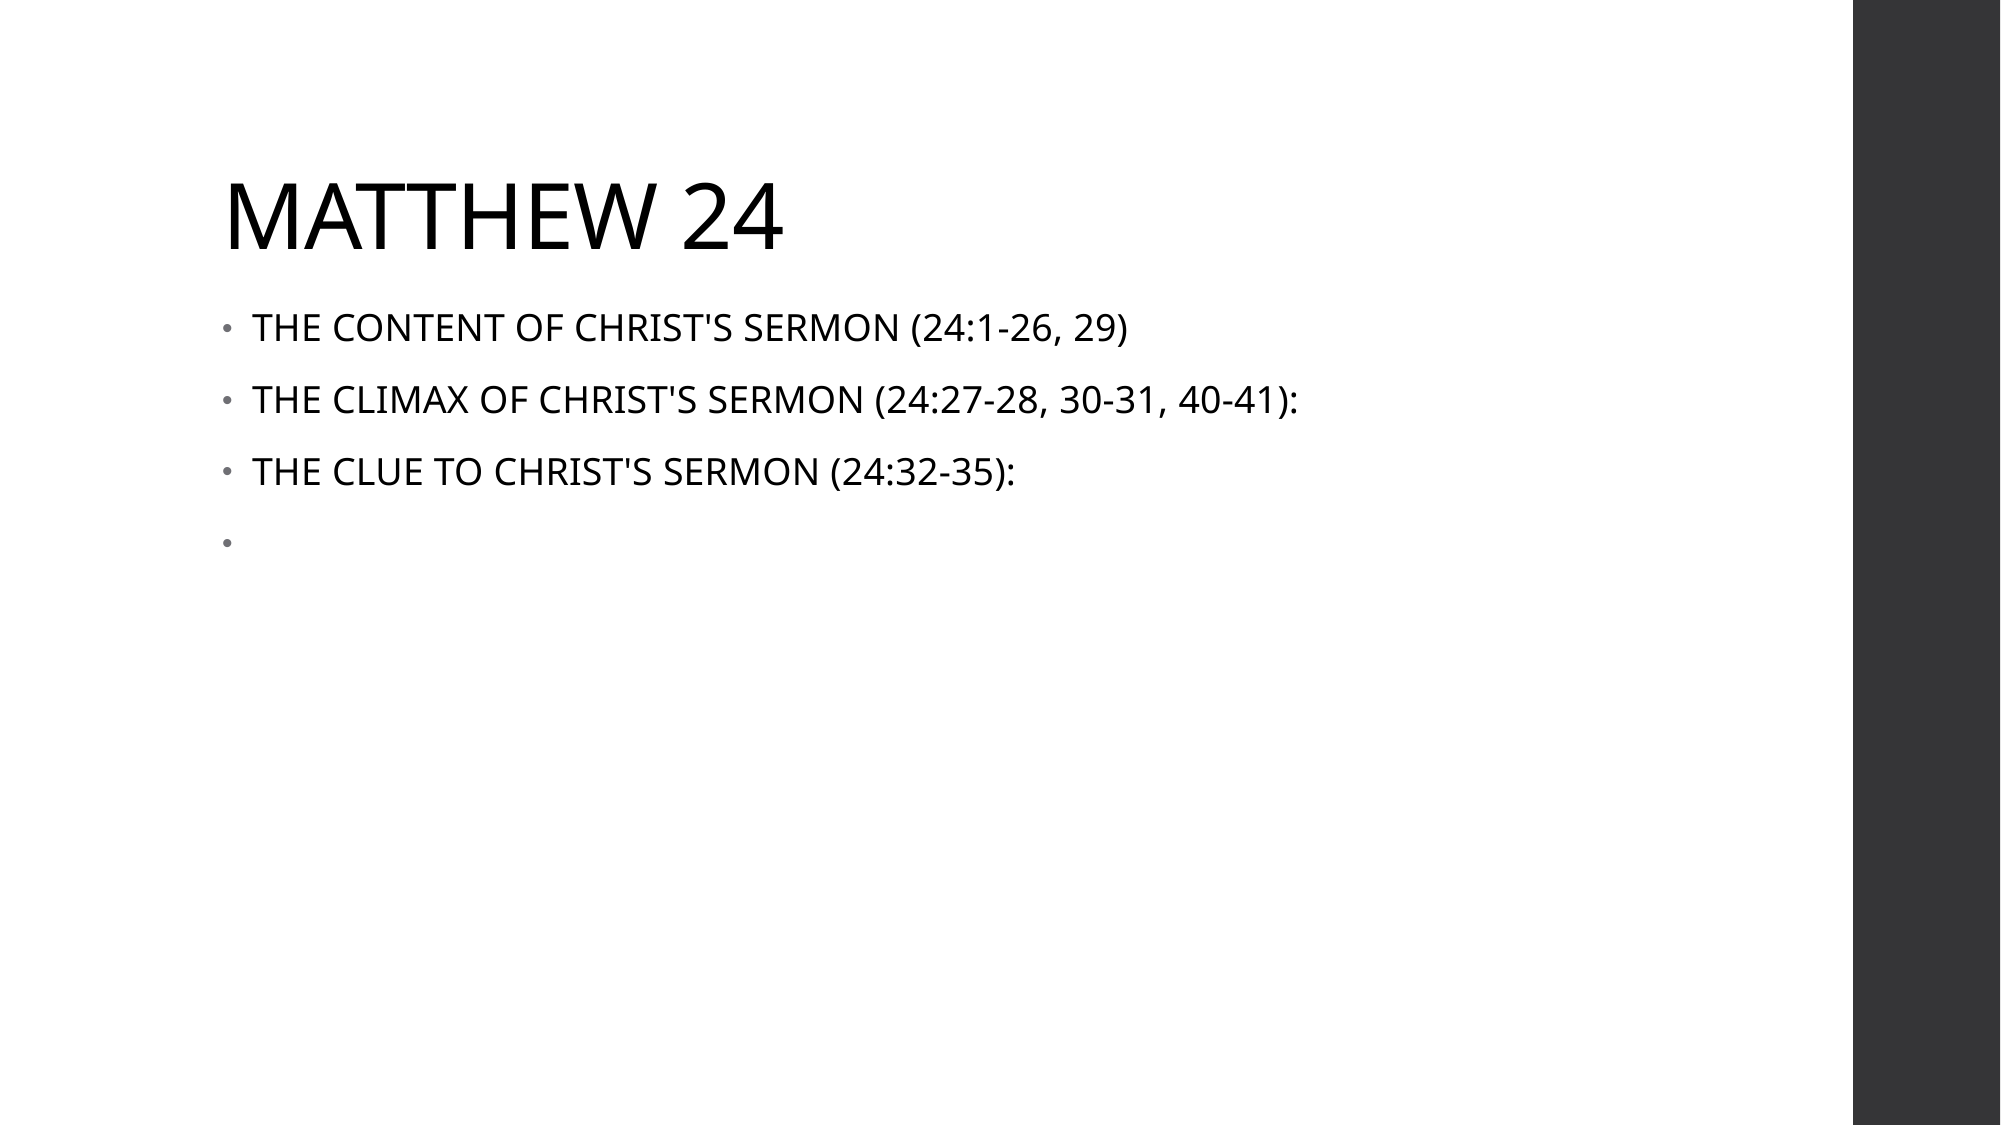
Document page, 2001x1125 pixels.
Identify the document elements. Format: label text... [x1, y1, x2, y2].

list THE CONTENT OF CHRIST'S SERMON (24:1-26, 29) THE CLIMAX OF CHRIST'S SERMON (24:27-28, 30-31, 40-41): THE CLUE TO CHRIST'S SERMON (24:32-35): [206, 299, 1617, 1014]
title MATTHEW 24 [206, 60, 1797, 278]
